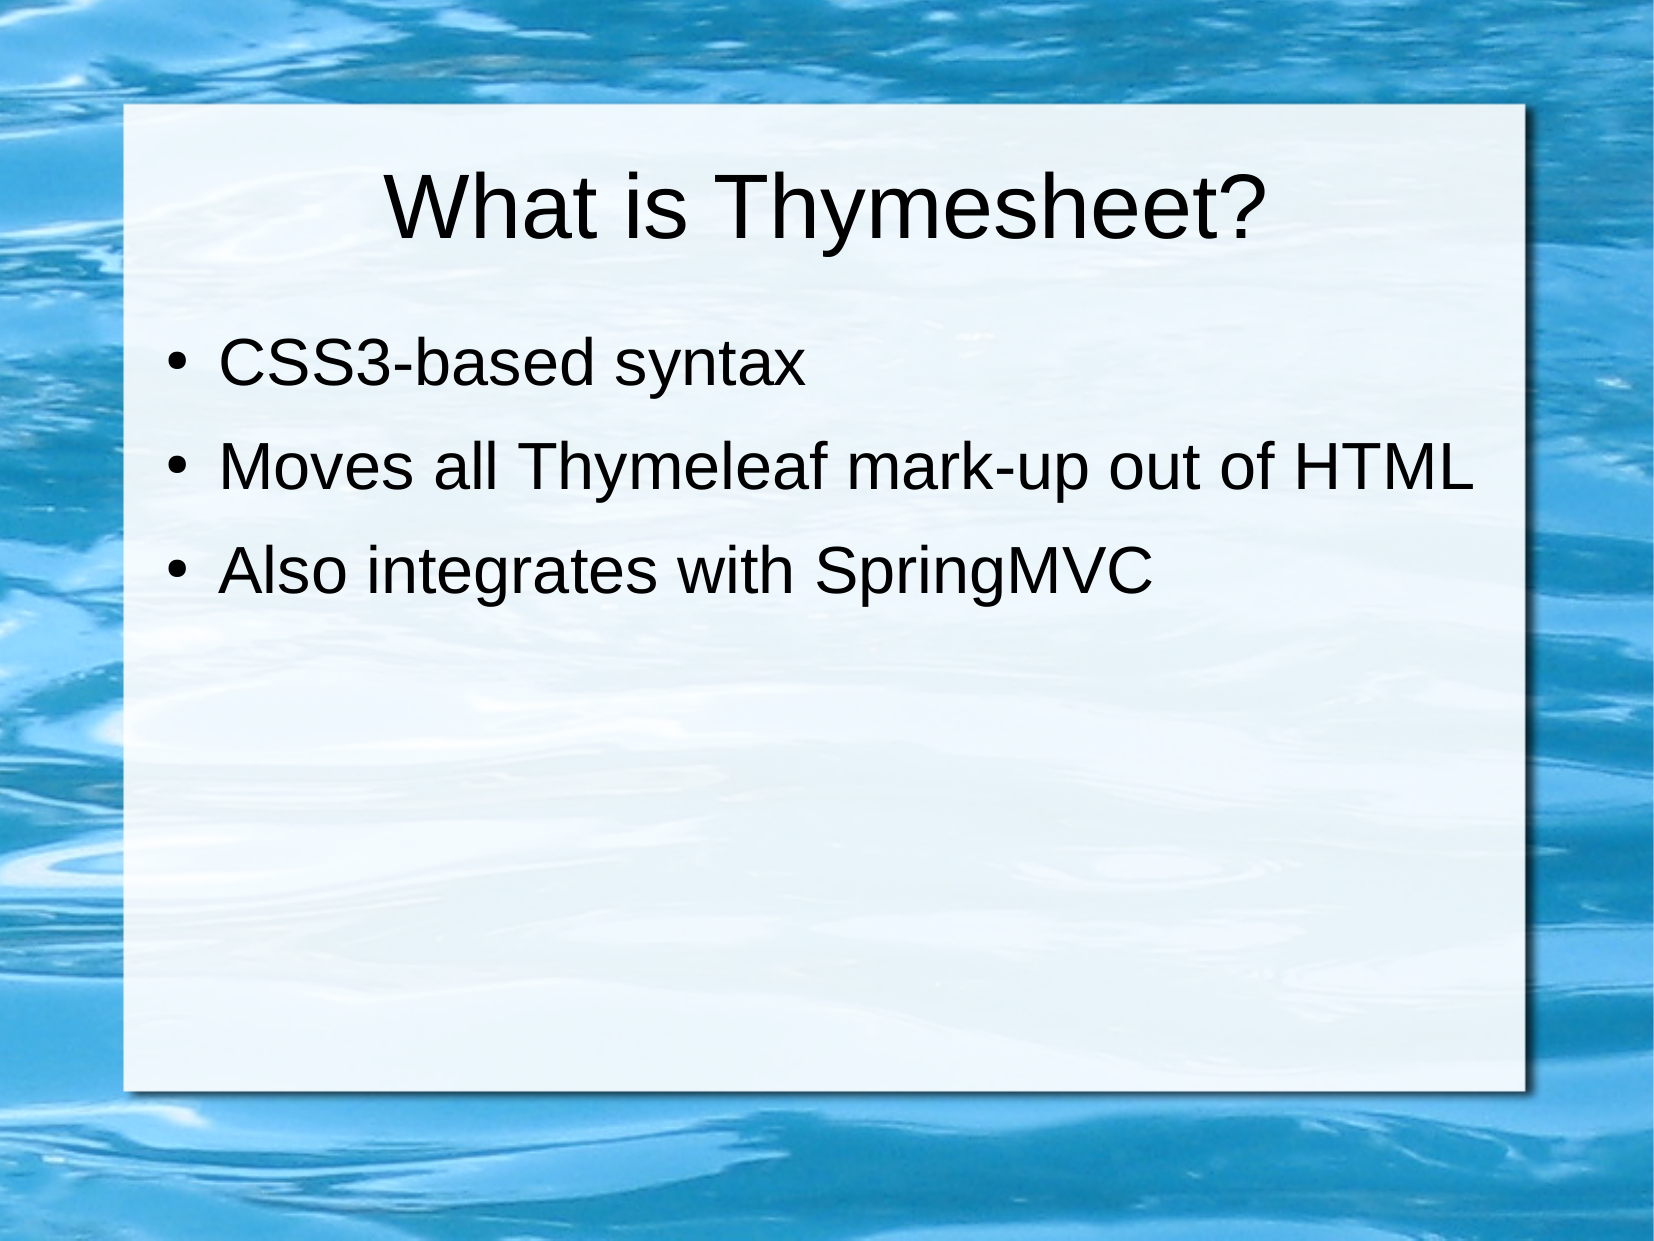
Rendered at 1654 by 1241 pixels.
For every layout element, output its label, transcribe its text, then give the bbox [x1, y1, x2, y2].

picture [0, 0, 1654, 1241]
title What is Thymesheet? [147, 118, 1506, 296]
list CSS3-based syntax Moves all Thymeleaf mark-up out of HTML Also integrates with SpringMVC [147, 324, 1506, 1063]
